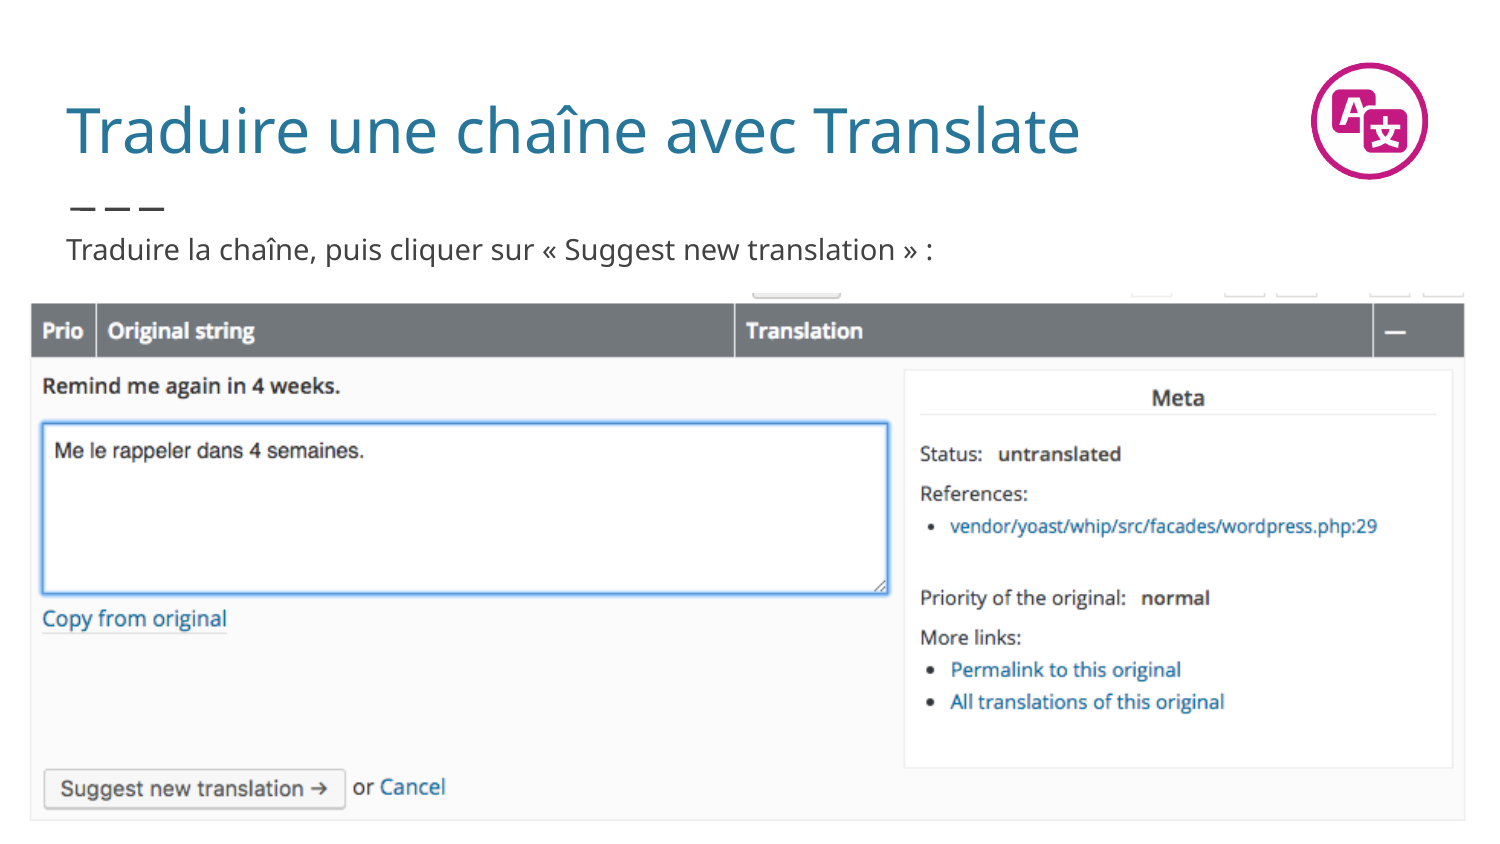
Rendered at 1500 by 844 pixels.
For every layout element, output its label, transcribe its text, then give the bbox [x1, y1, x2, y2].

picture [24, 293, 1475, 821]
list Traduire la chaîne, puis cliquer sur « Suggest new translation » : [51, 215, 1449, 293]
title Traduire une chaîne avec Translate [51, 61, 1290, 182]
picture [1290, 54, 1449, 188]
